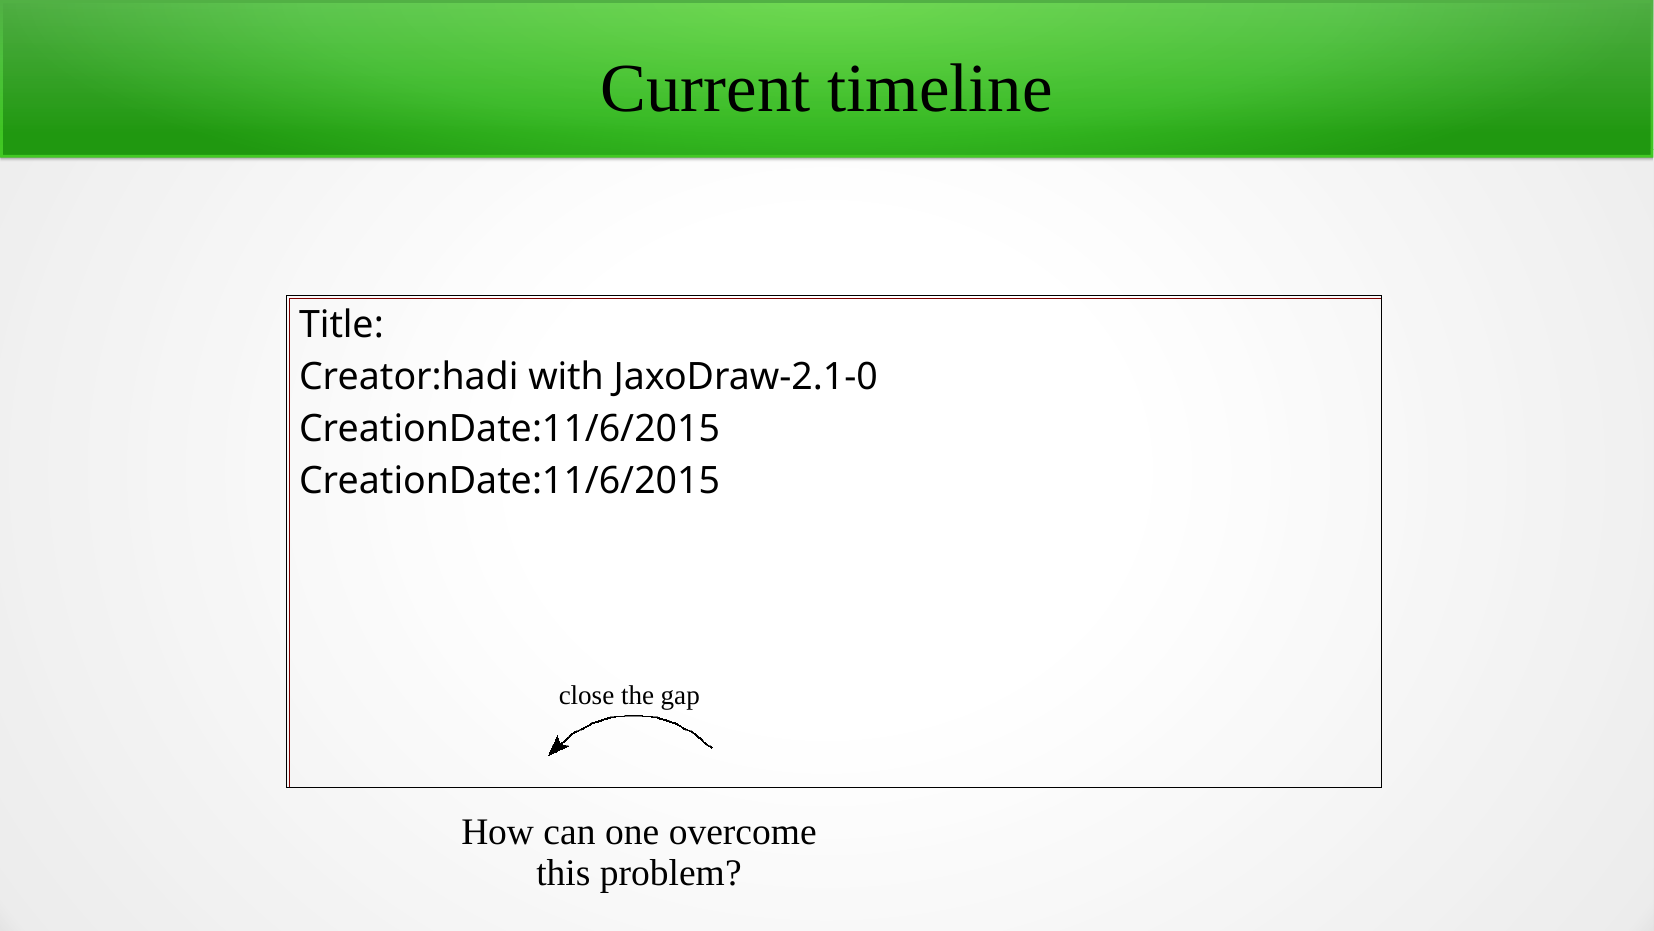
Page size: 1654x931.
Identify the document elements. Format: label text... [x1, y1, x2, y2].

title Current timeline [82, 35, 1571, 142]
text_box How can one overcome this problem? [446, 803, 833, 902]
picture [286, 295, 1382, 788]
text_box close the gap [543, 673, 715, 718]
